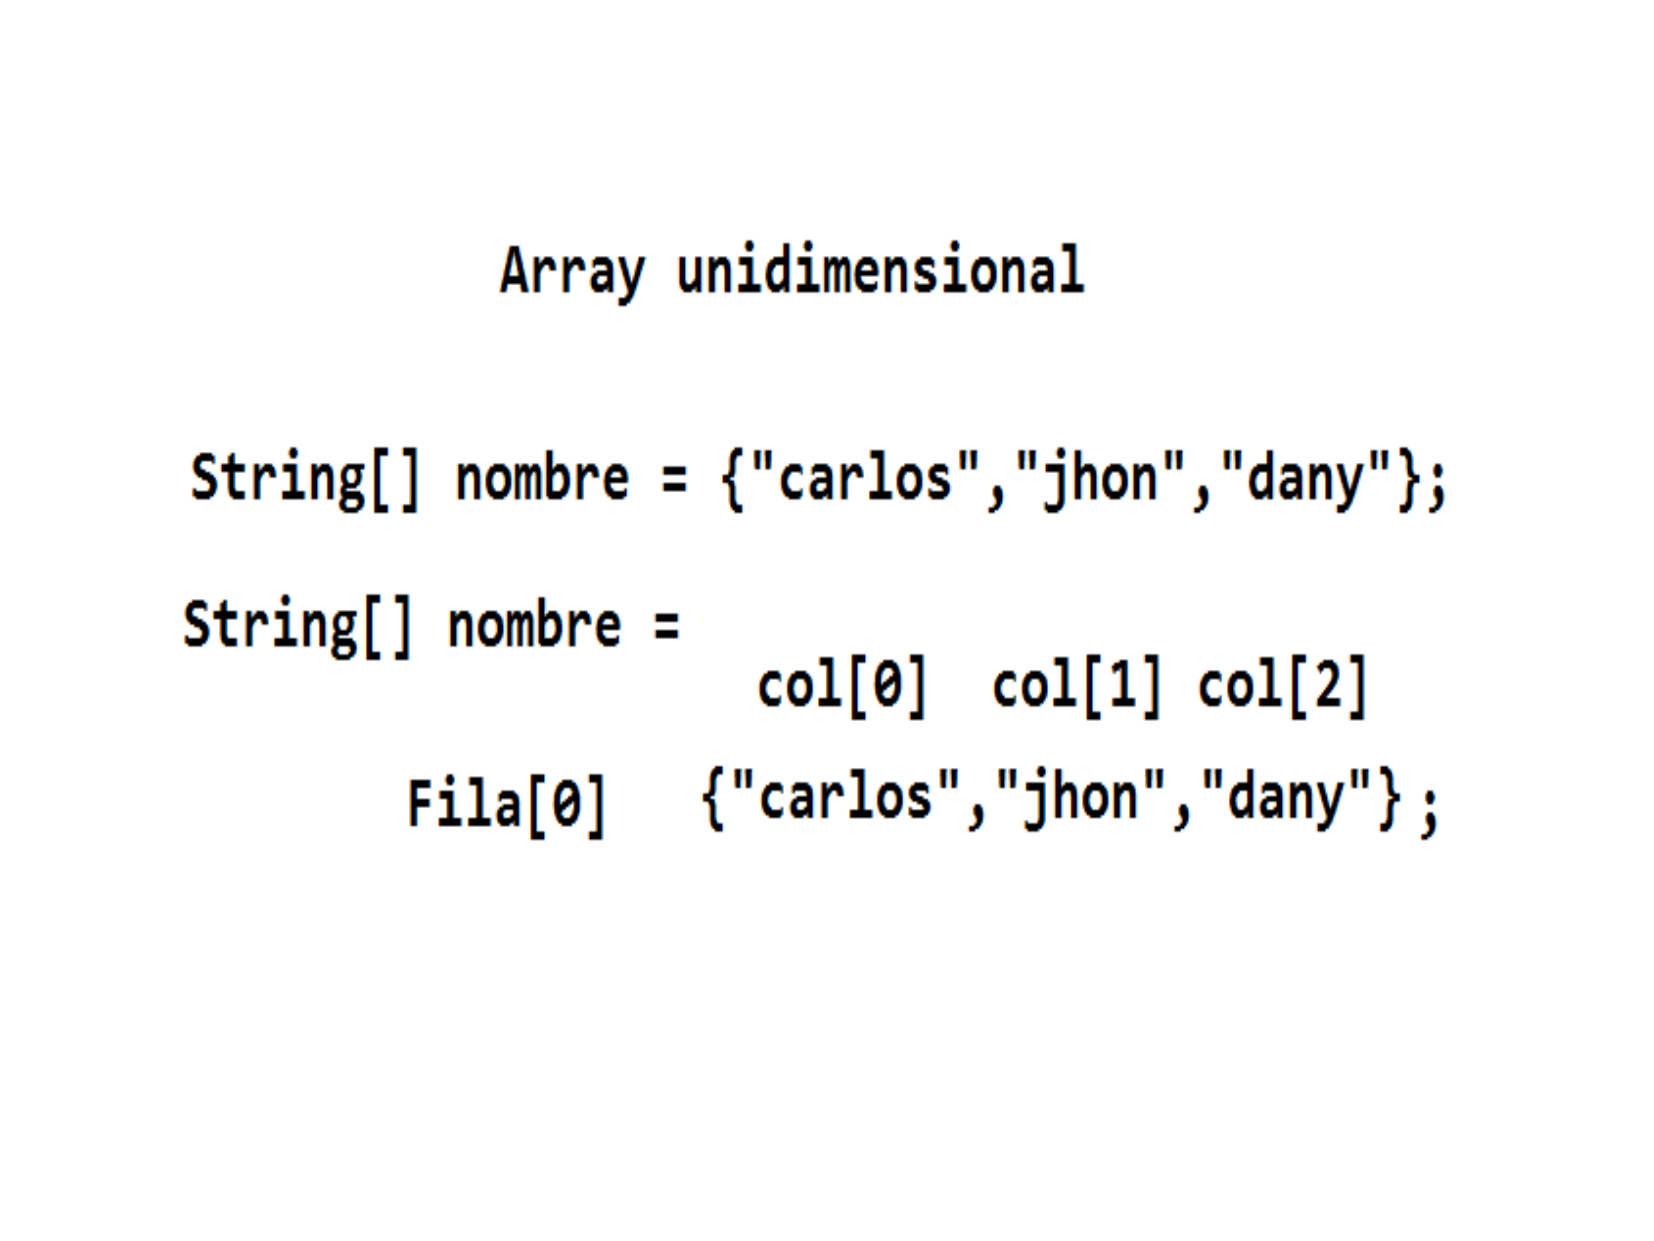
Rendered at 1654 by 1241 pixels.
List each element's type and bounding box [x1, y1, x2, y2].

picture [177, 206, 1506, 1004]
